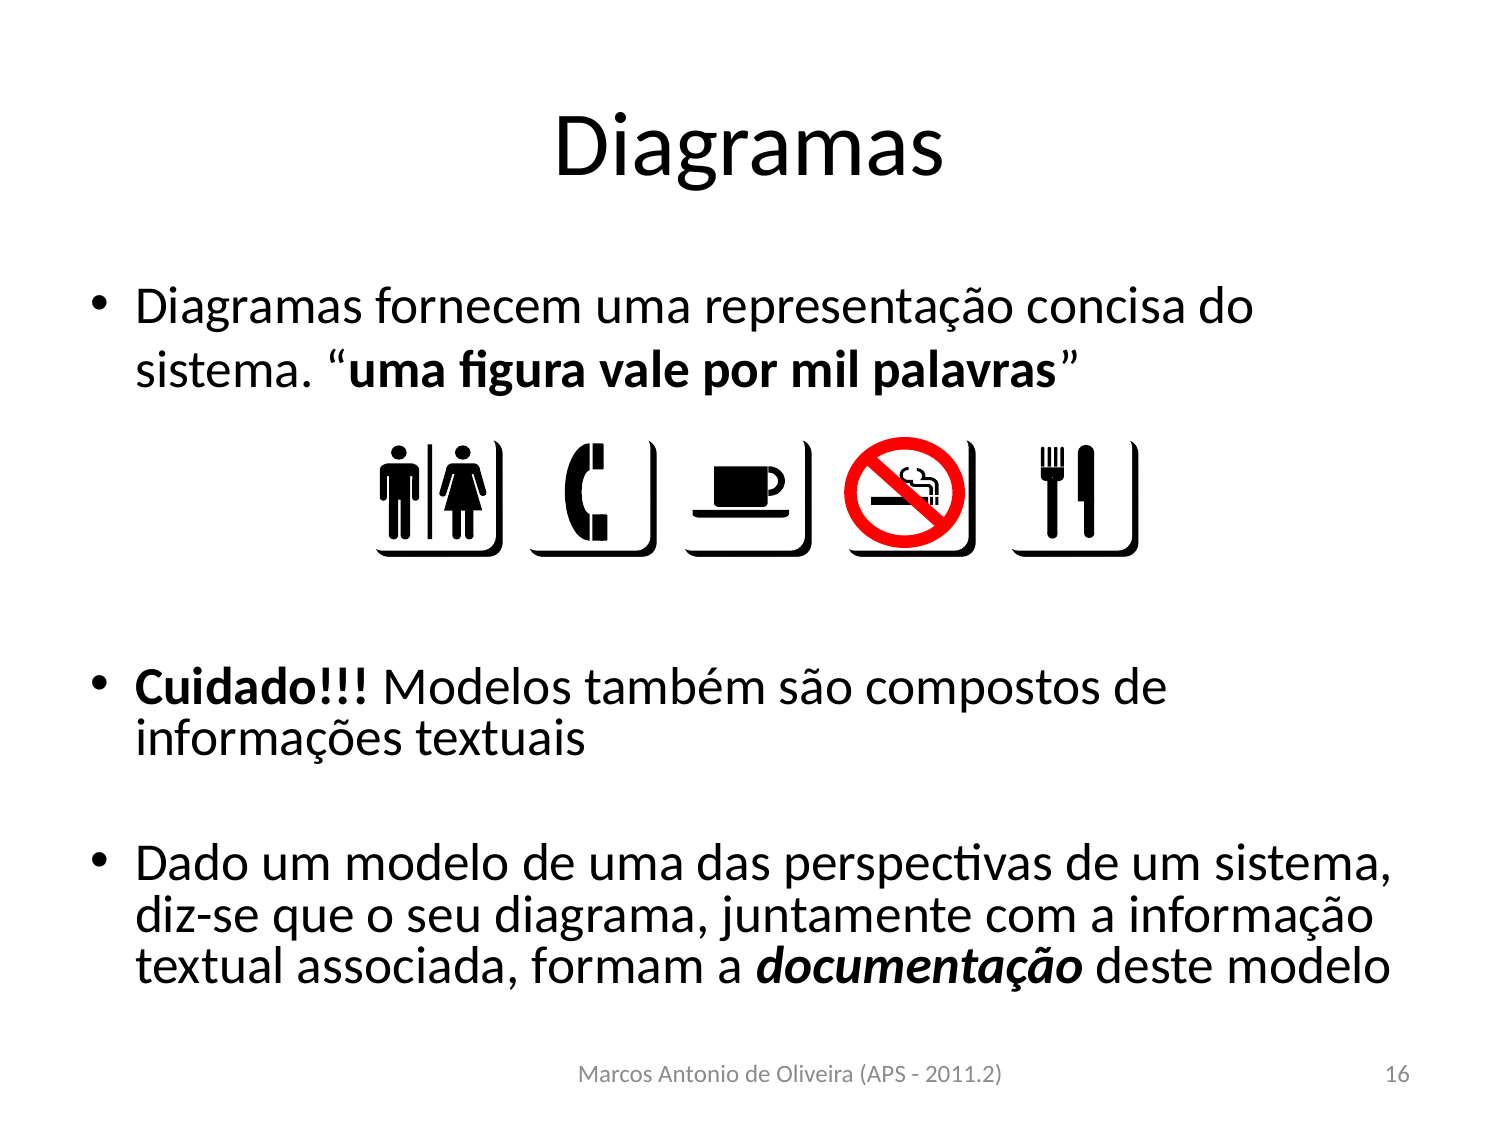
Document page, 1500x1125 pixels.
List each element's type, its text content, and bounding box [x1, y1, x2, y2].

text_box [368, 433, 496, 551]
text_box [840, 433, 969, 551]
text_box [677, 433, 805, 551]
title Diagramas [75, 45, 1425, 233]
text_box [1004, 433, 1133, 551]
list Diagramas fornecem uma representação concisa do sistema. “uma figura vale por mil palavras” Cuidado!!! Modelos também são compostos de informações textuais Dado um modelo de uma das perspectivas de um sistema, diz-se que o seu diagrama, juntamente com a informação textual associada, formam a documentação deste modelo [75, 262, 1425, 1005]
footer Marcos Antonio de Oliveira (APS - 2011.2) [512, 1042, 1069, 1103]
slide_number <número> [1074, 1042, 1425, 1103]
text_box [522, 433, 651, 551]
